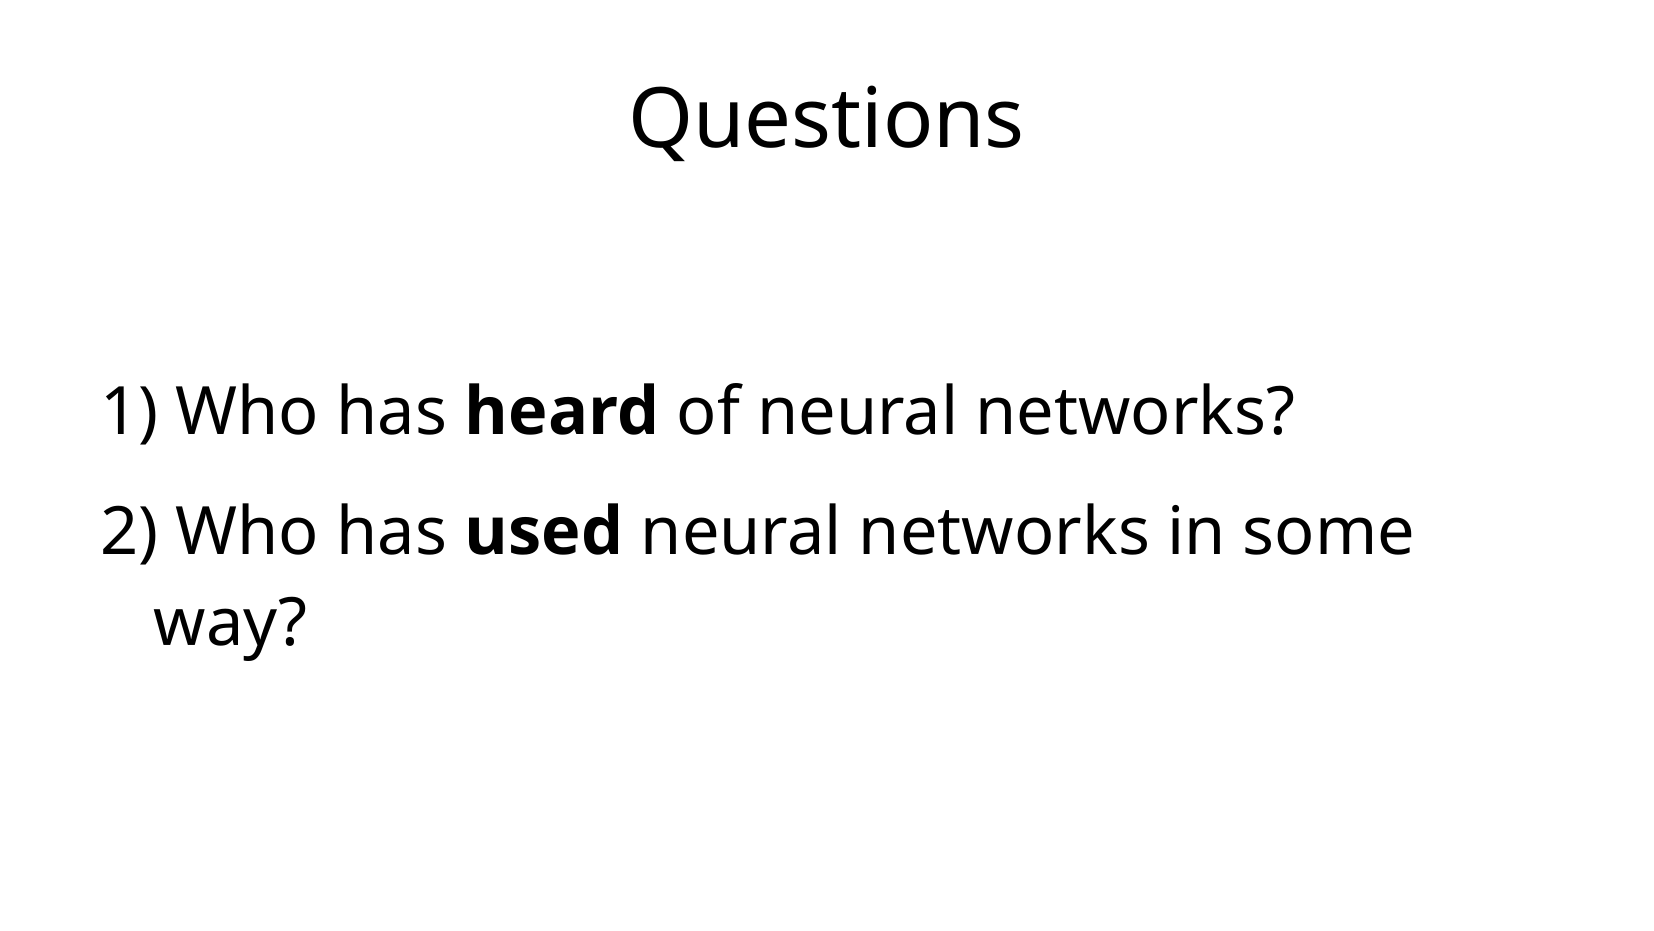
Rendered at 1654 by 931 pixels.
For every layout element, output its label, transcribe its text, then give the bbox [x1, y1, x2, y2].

title Questions [82, 37, 1571, 193]
list Who has heard of neural networks? Who has used neural networks in some way? [82, 217, 1571, 811]
